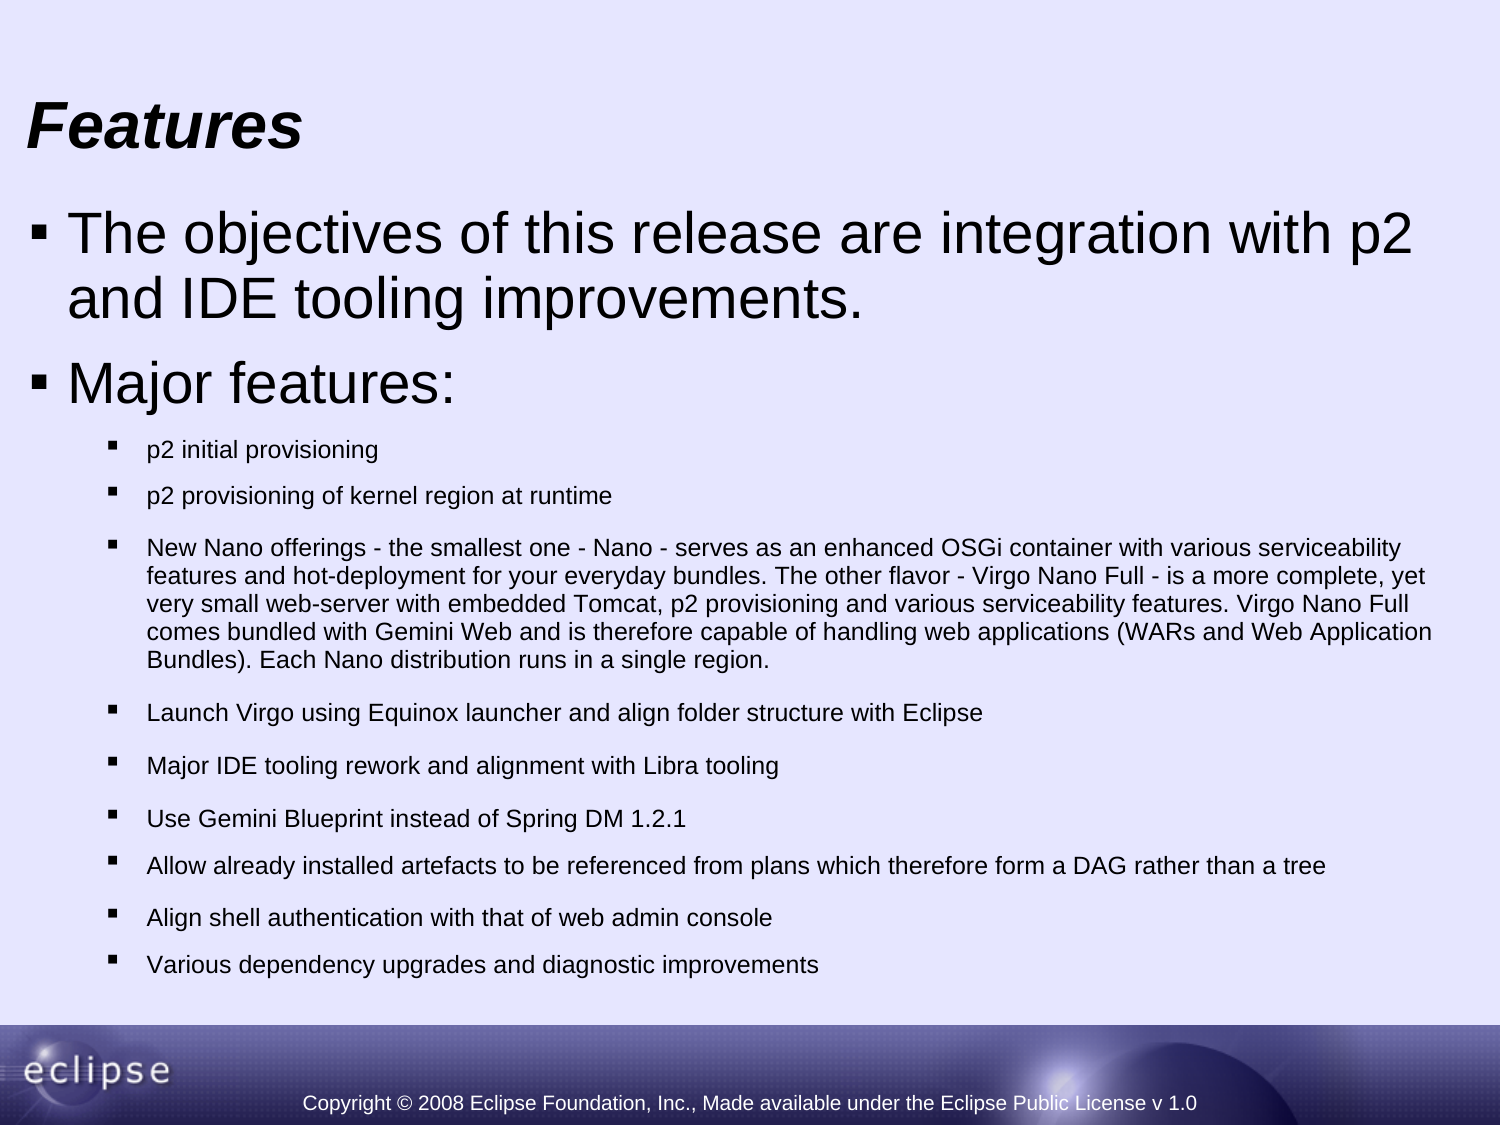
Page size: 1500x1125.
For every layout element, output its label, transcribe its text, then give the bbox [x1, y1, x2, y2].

list The objectives of this release are integration with p2 and IDE tooling improvements. Major features: p2 initial provisioning p2 provisioning of kernel region at runtime New Nano offerings - the smallest one - Nano - serves as an enhanced OSGi container with various serviceability features and hot-deployment for your everyday bundles. The other flavor - Virgo Nano Full - is a more complete, yet very small web-server with embedded Tomcat, p2 provisioning and various serviceability features. Virgo Nano Full comes bundled with Gemini Web and is therefore capable of handling web applications (WARs and Web Application Bundles). Each Nano distribution runs in a single region. Launch Virgo using Equinox launcher and align folder structure with Eclipse Major IDE tooling rework and alignment with Libra tooling Use Gemini Blueprint instead of Spring DM 1.2.1 Allow already installed artefacts to be referenced from plans which therefore form a DAG rather than a tree Align shell authentication with that of web admin console Various dependency upgrades and diagnostic improvements [29, 200, 1455, 1034]
title Features [26, 84, 1474, 172]
picture [0, 1025, 1500, 1125]
